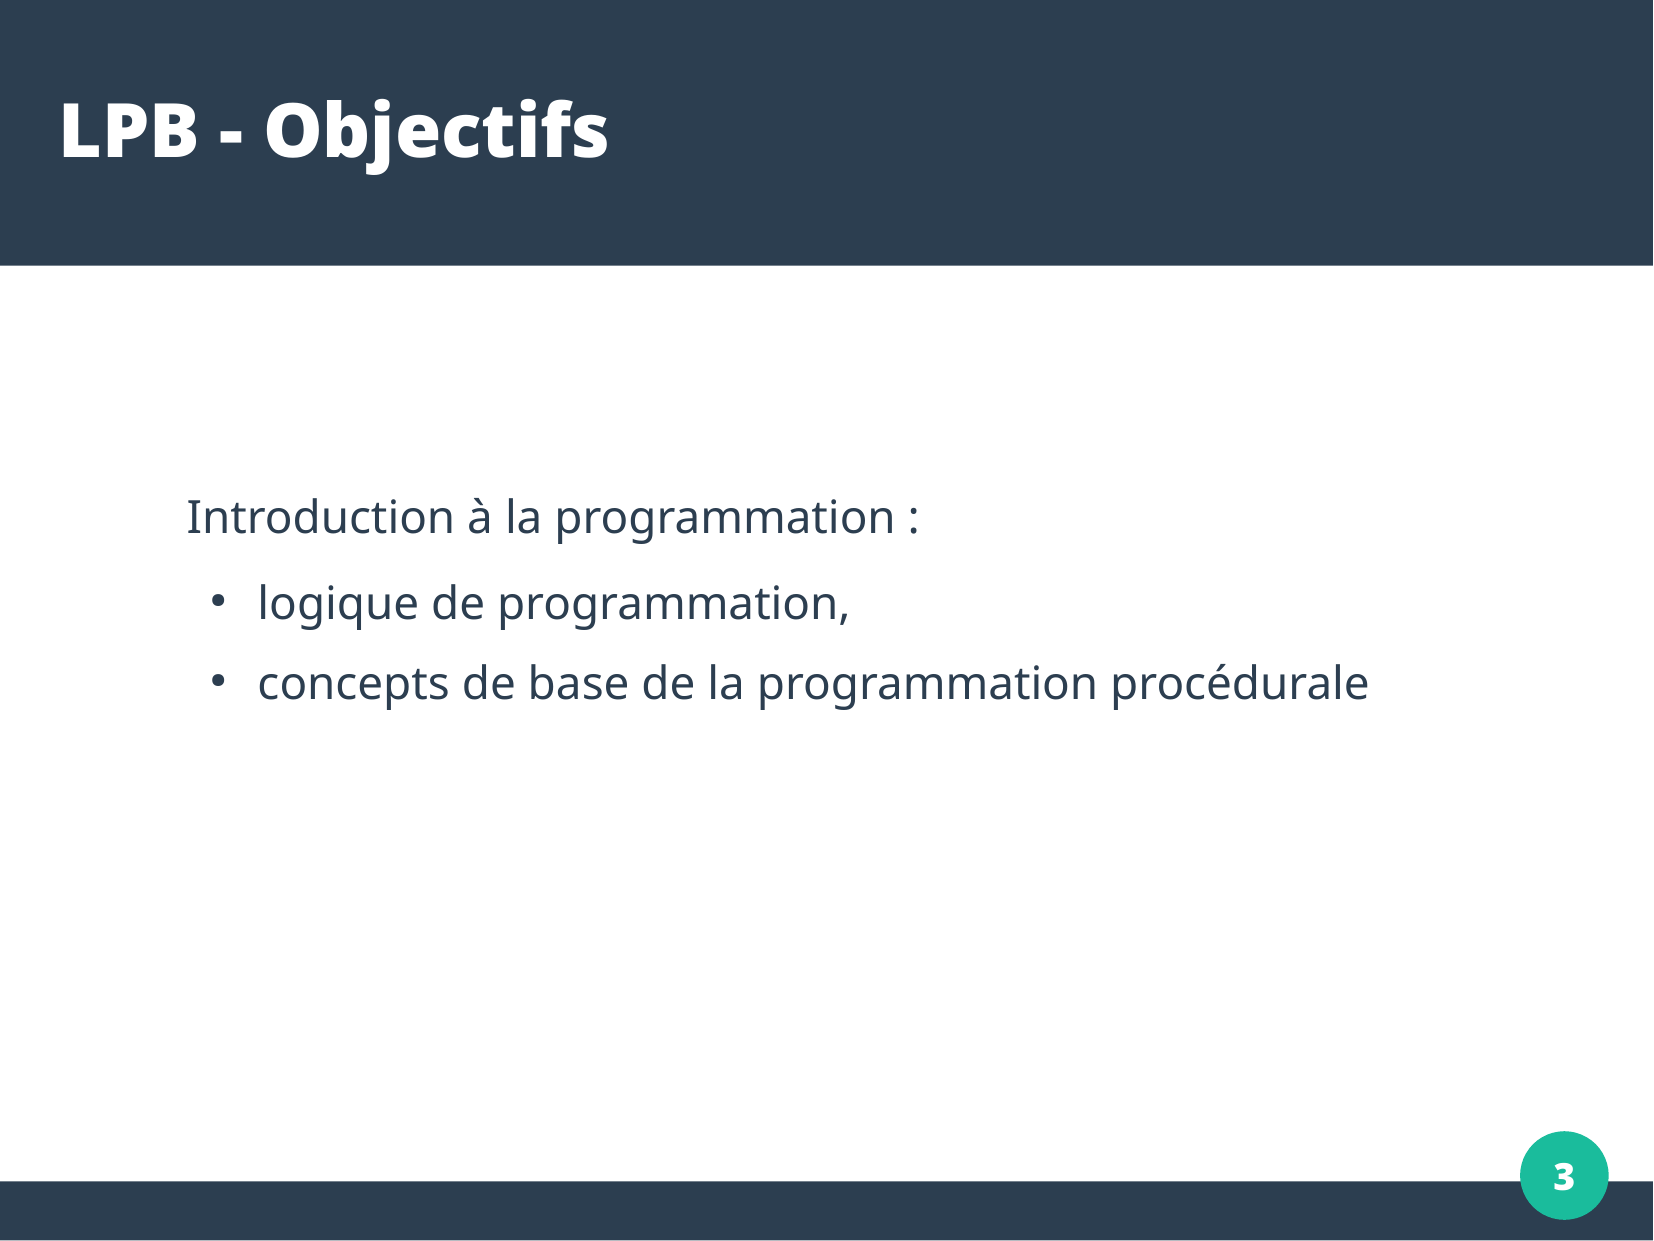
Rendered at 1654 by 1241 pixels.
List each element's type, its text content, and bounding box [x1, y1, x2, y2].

title LPB - Objectifs [58, 49, 1594, 207]
list Introduction à la programmation : logique de programmation, concepts de base de la programmation procédurale [44, 312, 1620, 1140]
